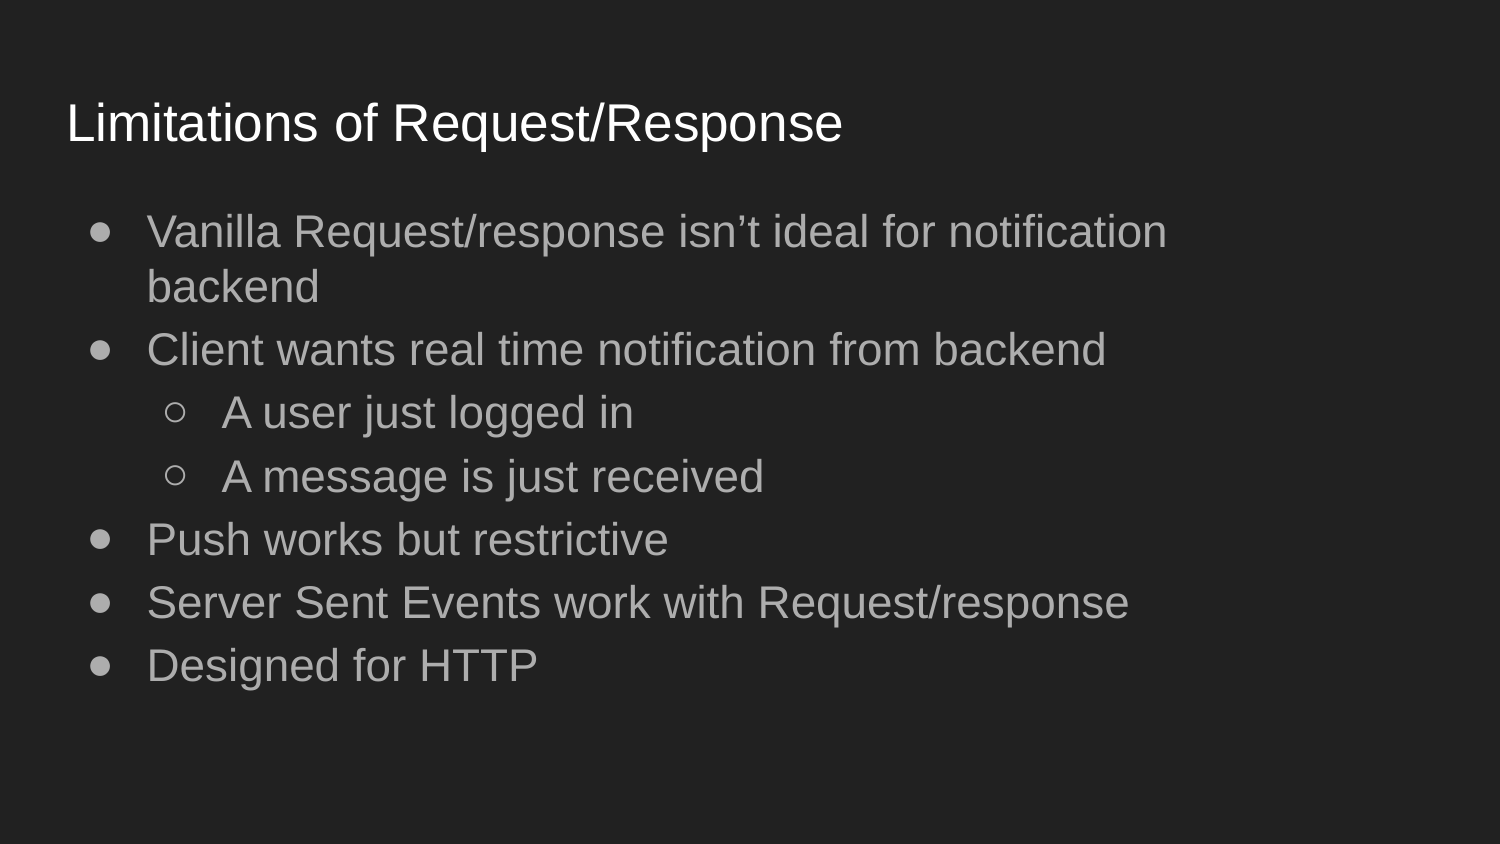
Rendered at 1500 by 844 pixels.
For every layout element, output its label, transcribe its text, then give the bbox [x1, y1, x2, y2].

title Limitations of Request/Response [51, 72, 1449, 167]
list Vanilla Request/response isn’t ideal for notification backend Client wants real time notification from backend A user just logged in A message is just received Push works but restrictive Server Sent Events work with Request/response Designed for HTTP [56, 186, 1248, 732]
